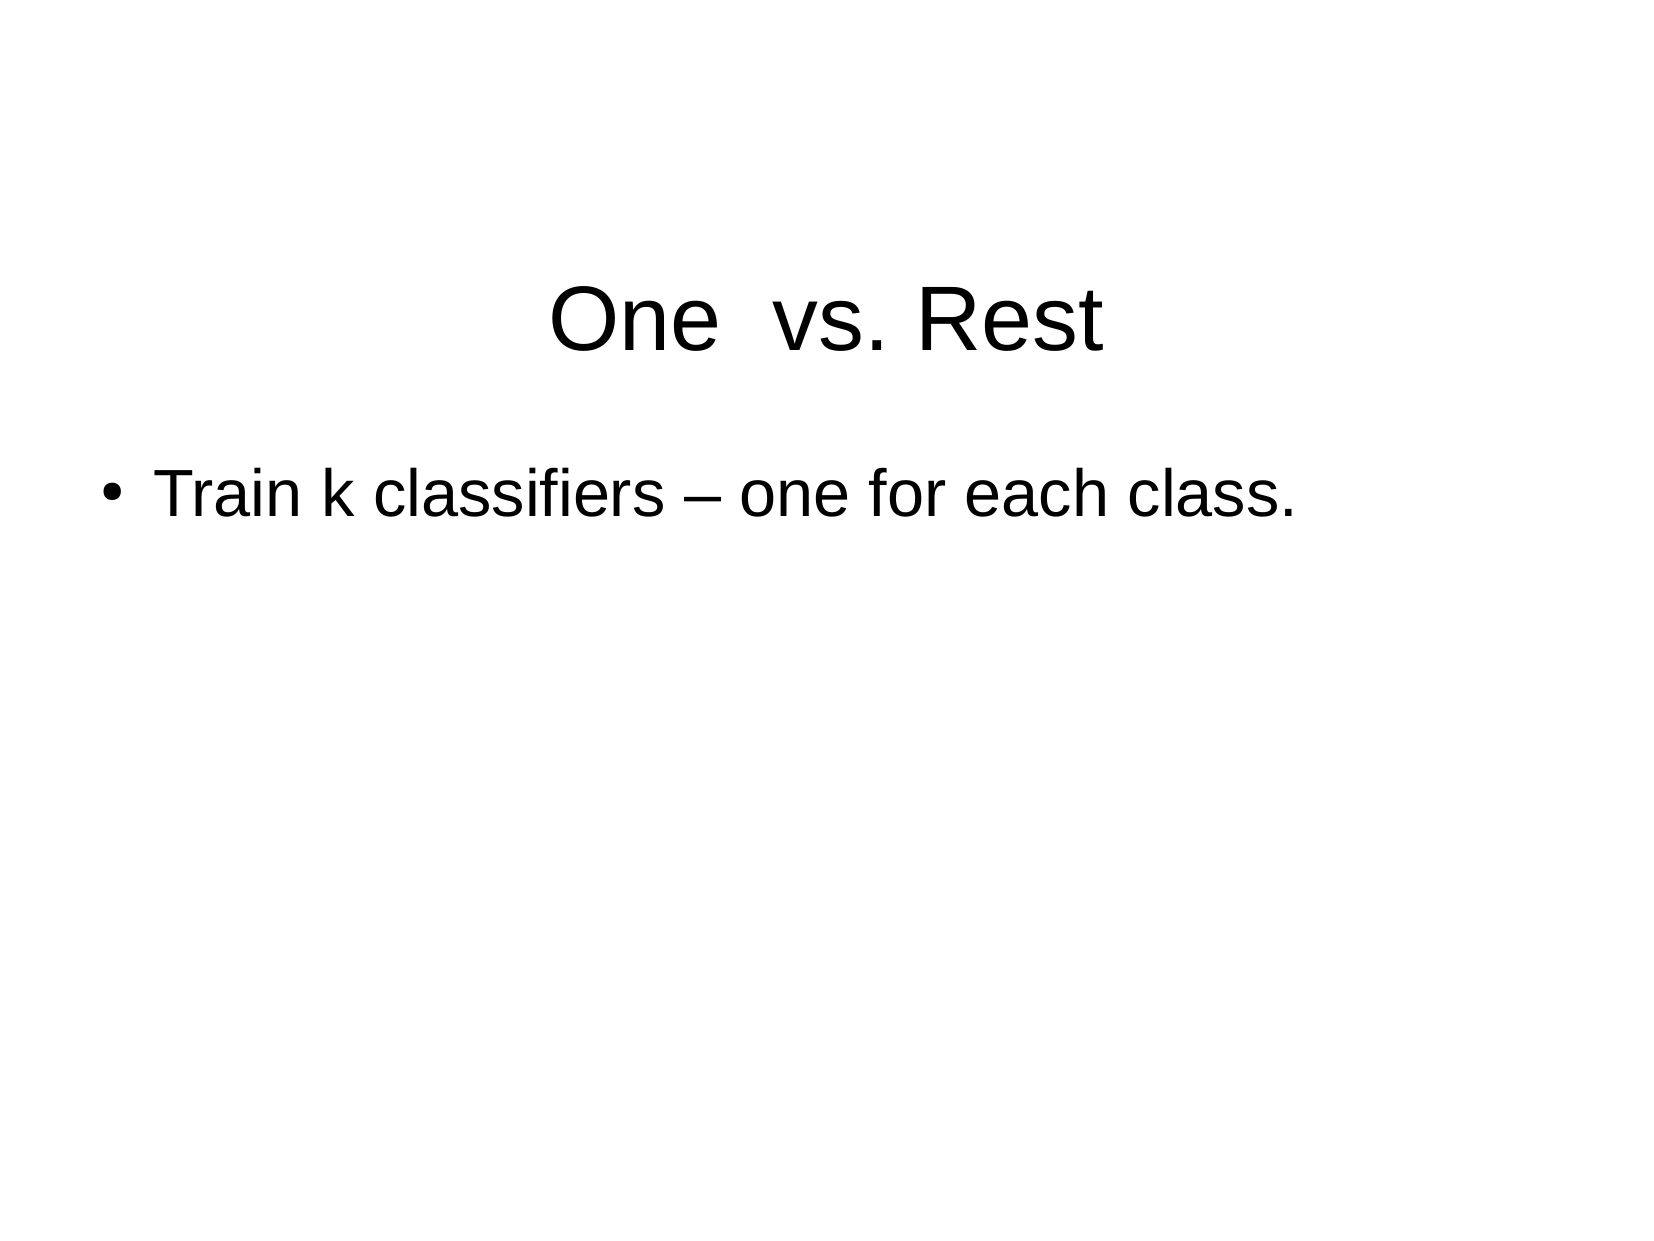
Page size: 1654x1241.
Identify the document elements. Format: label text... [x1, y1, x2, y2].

title One vs. Rest [82, 222, 1571, 415]
list Train k classifiers – one for each class. [82, 455, 1571, 1241]
